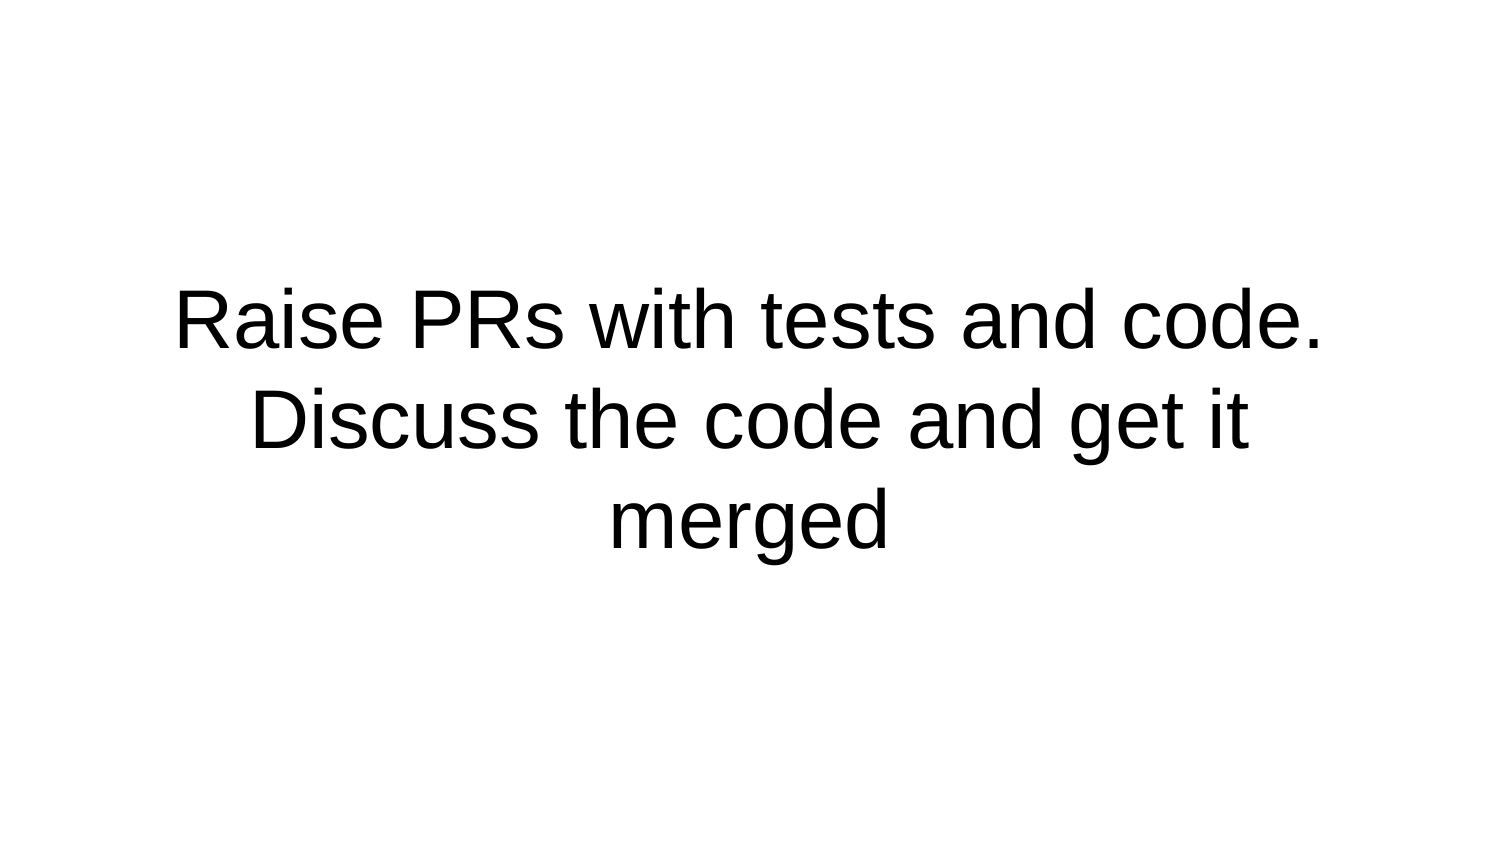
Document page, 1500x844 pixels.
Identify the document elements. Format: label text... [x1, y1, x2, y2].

text_box Raise PRs with tests and code. Discuss the code and get it merged [141, 250, 1358, 593]
